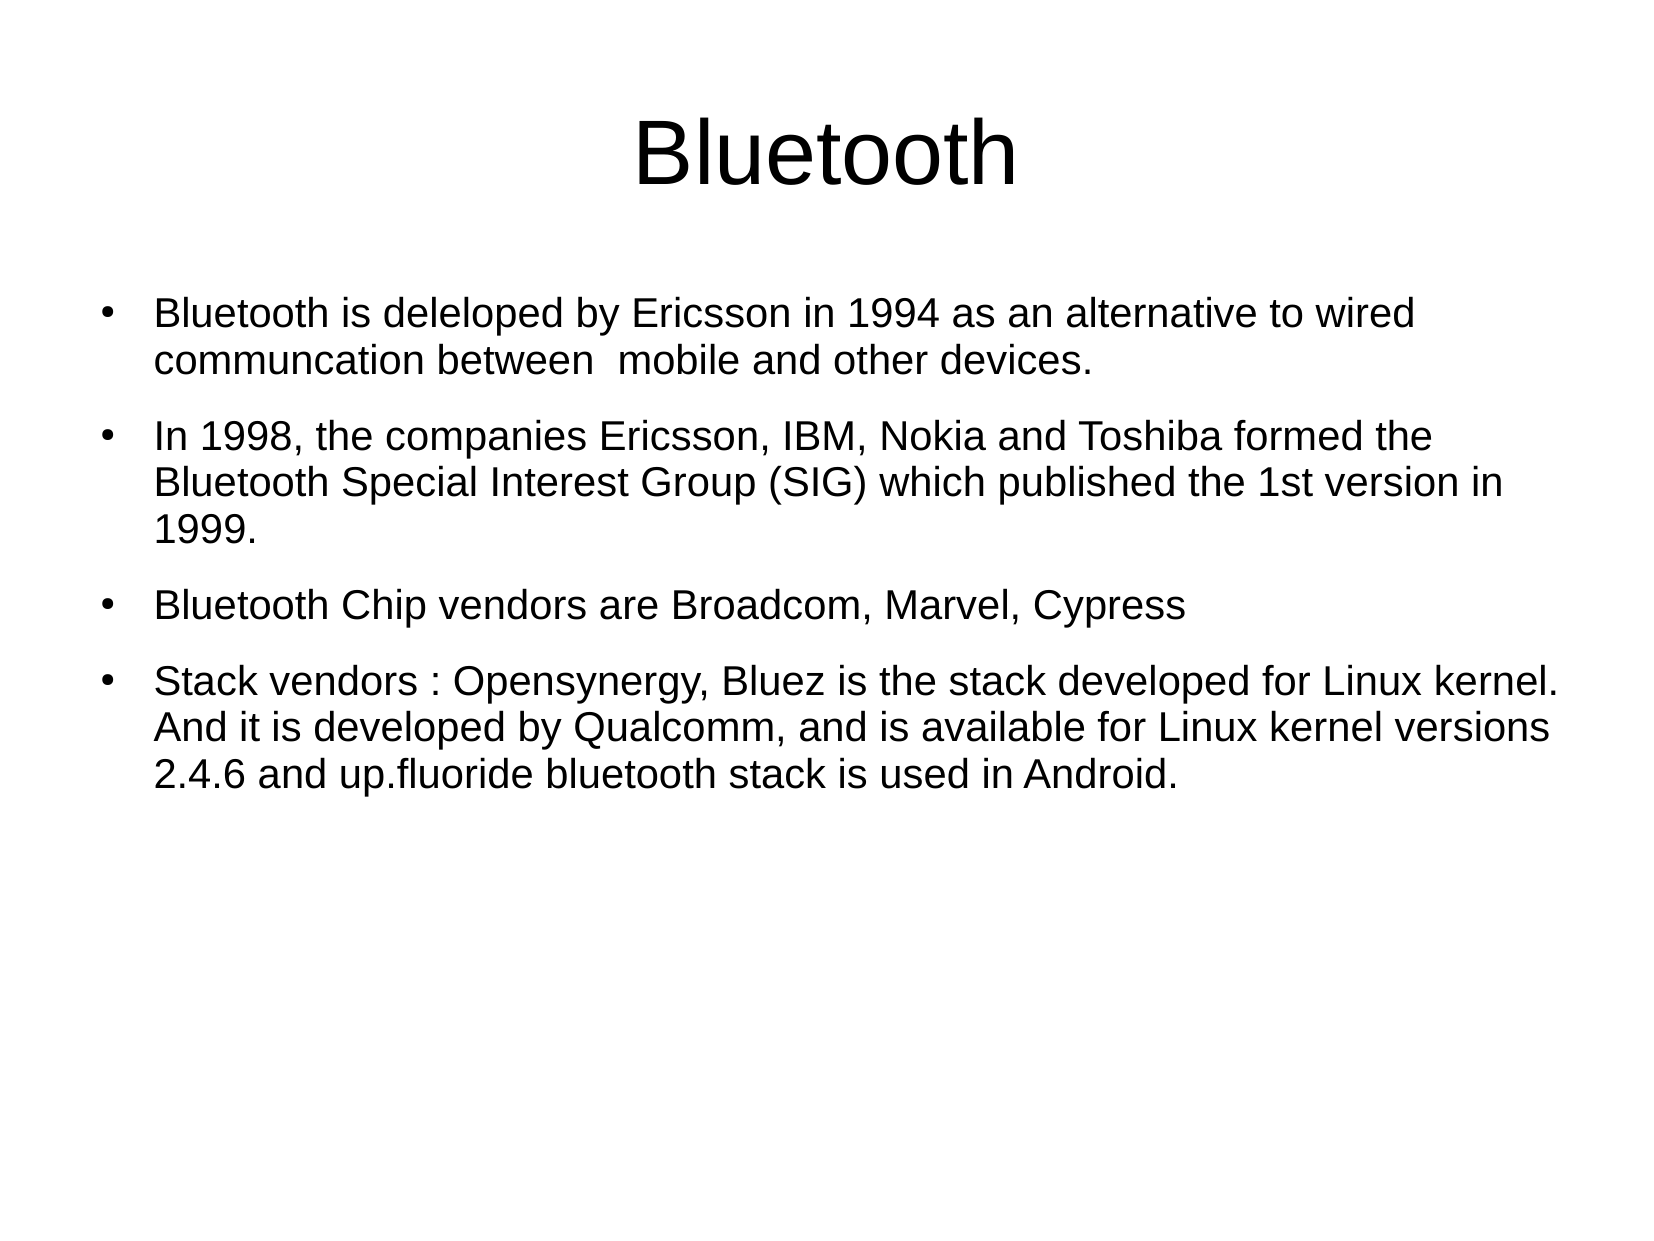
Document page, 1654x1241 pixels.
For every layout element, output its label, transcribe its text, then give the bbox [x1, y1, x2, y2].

title Bluetooth [82, 49, 1571, 257]
list Bluetooth is deleloped by Ericsson in 1994 as an alternative to wired communcation between mobile and other devices. In 1998, the companies Ericsson, IBM, Nokia and Toshiba formed the Bluetooth Special Interest Group (SIG) which published the 1st version in 1999. Bluetooth Chip vendors are Broadcom, Marvel, Cypress Stack vendors : Opensynergy, Bluez is the stack developed for Linux kernel. And it is developed by Qualcomm, and is available for Linux kernel versions 2.4.6 and up.fluoride bluetooth stack is used in Android. [82, 290, 1571, 1109]
